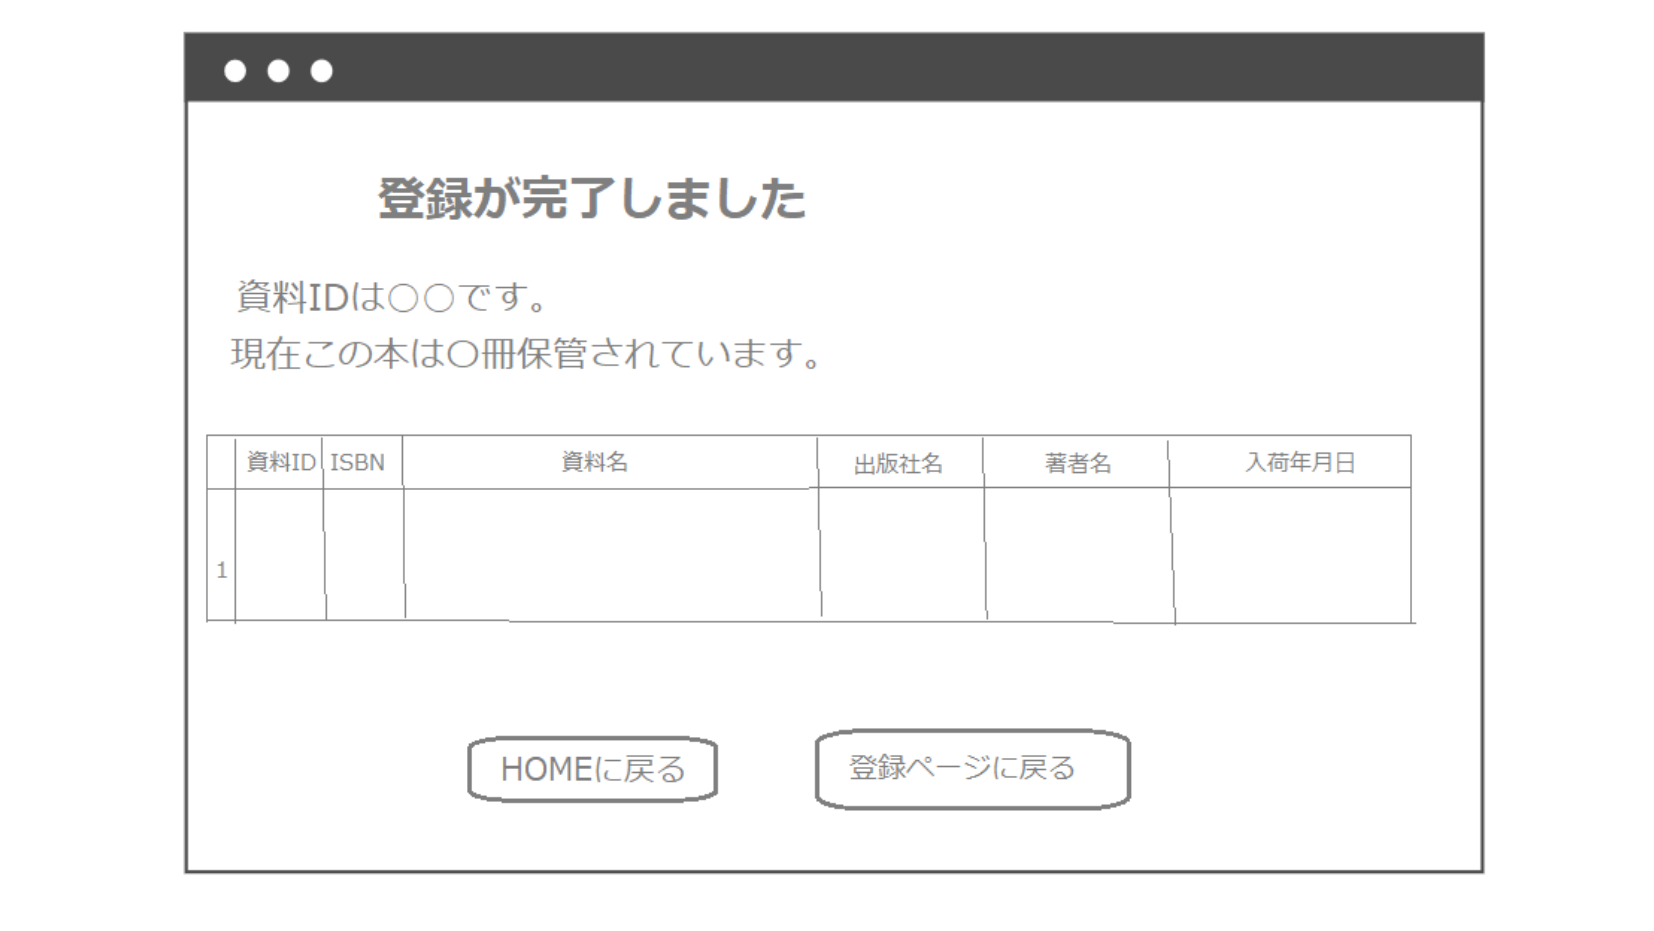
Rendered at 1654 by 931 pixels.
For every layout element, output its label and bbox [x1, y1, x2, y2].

picture [176, 26, 1493, 886]
